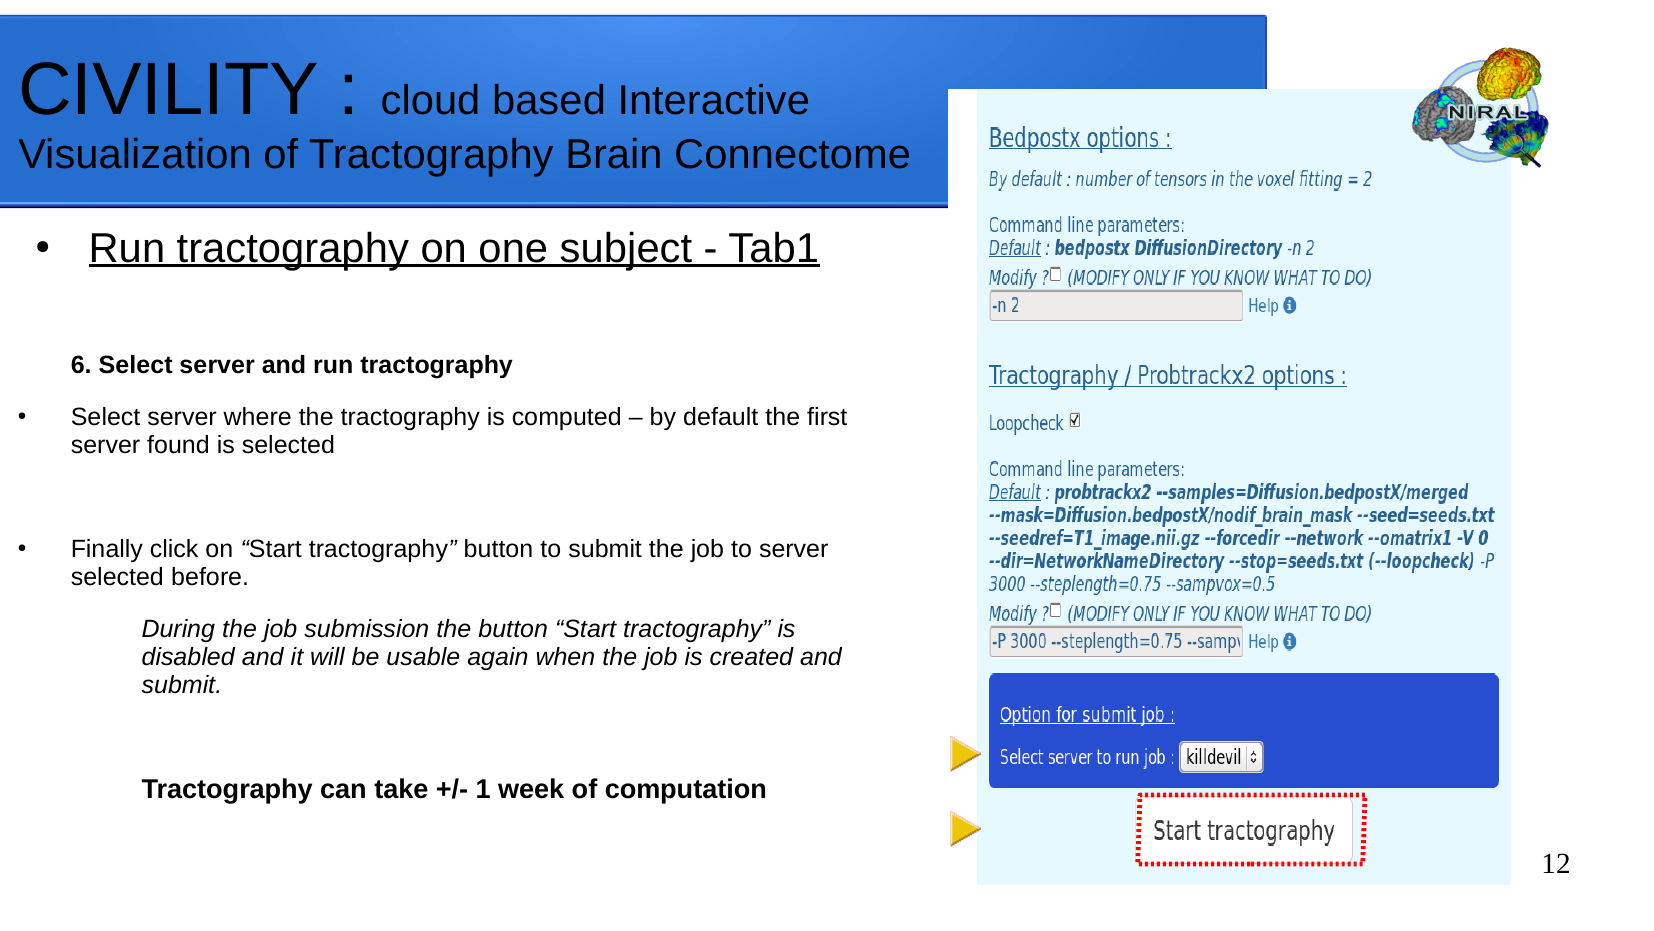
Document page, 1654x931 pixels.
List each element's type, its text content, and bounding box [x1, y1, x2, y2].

list Run tractography on one subject - Tab1 [17, 224, 1506, 308]
text_box 6. Select server and run tractography Select server where the tractography is computed – by default the first server found is selected Finally click on “Start tractography” button to submit the job to server selected before. During the job submission the button “Start tractography” is disabled and it will be usable again when the job is created and submit. Tractography can take +/- 1 week of computation [0, 351, 886, 916]
picture [0, 13, 1576, 886]
title CIVILITY : cloud based Interactive Visualization of Tractography Brain Connectome [18, 35, 961, 189]
